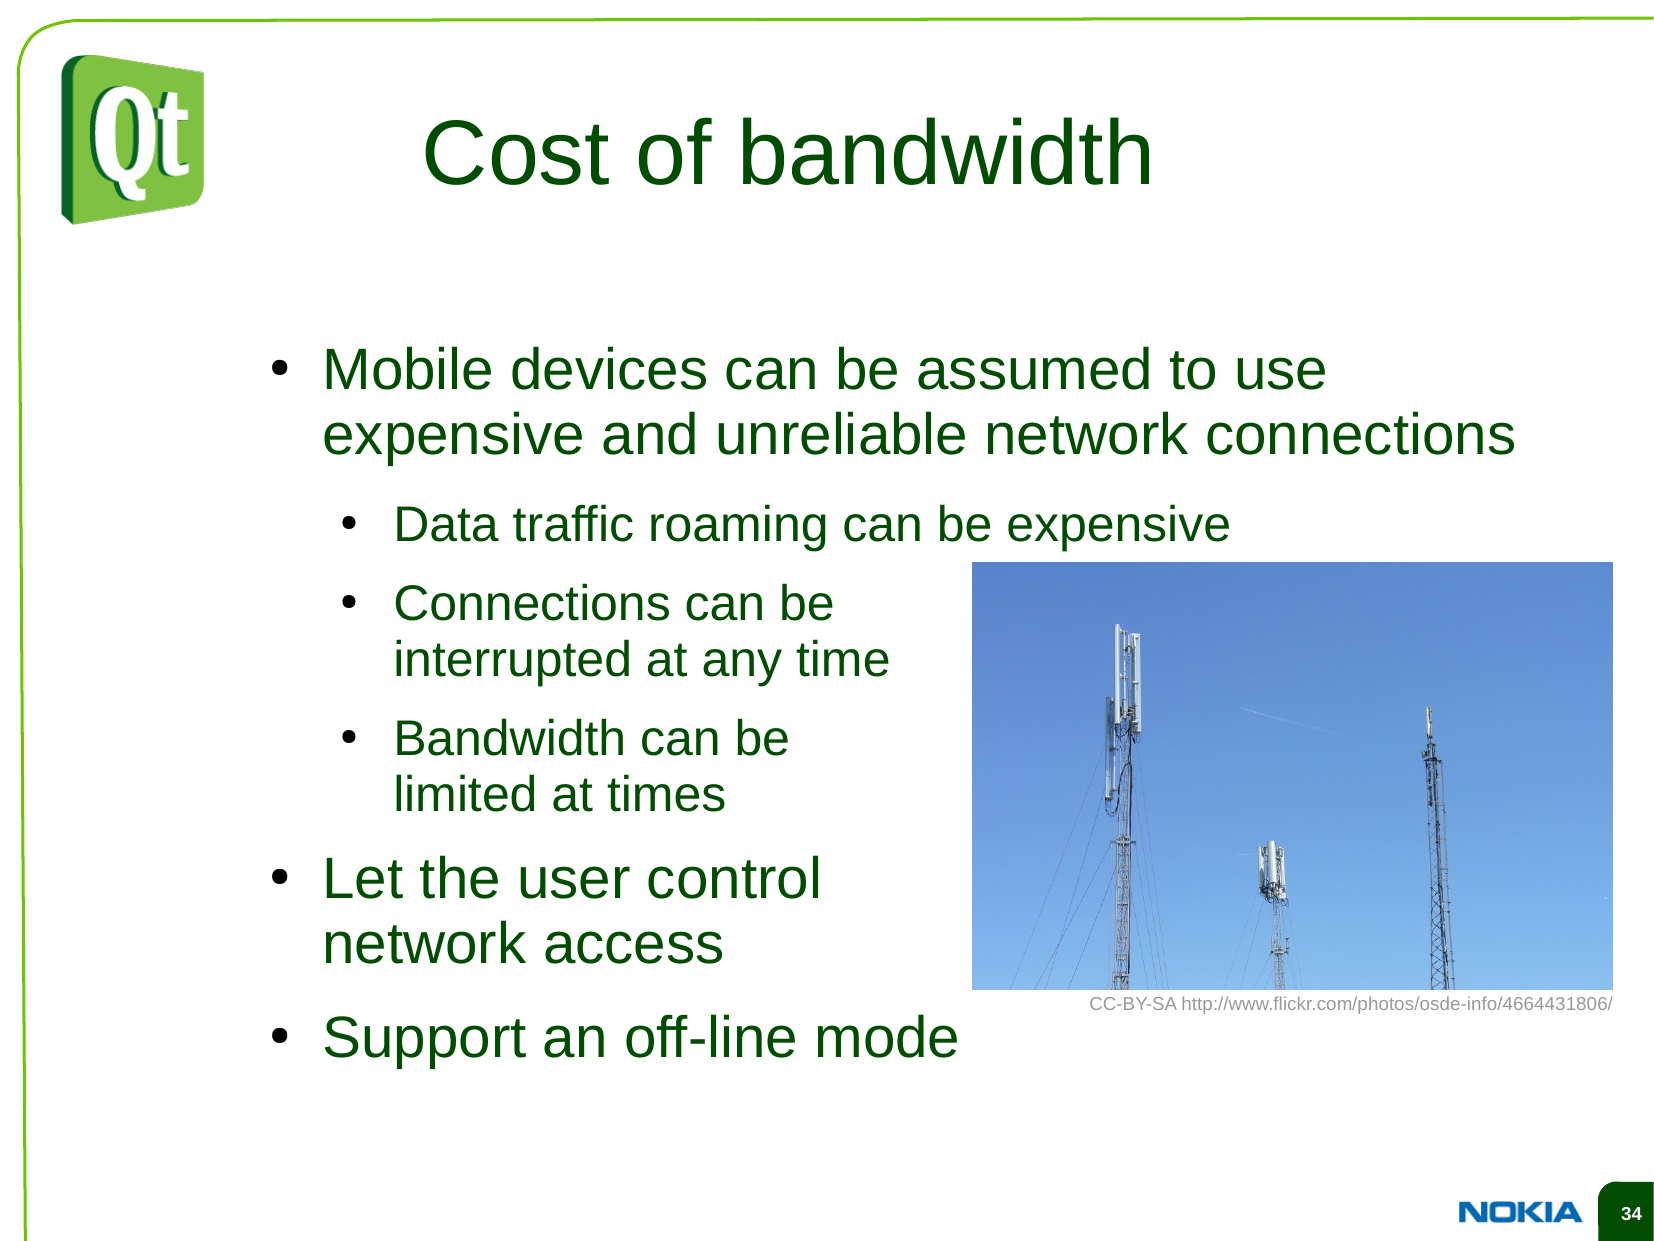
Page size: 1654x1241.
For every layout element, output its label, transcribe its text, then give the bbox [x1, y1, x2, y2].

picture [1459, 1201, 1583, 1223]
picture [972, 562, 1613, 990]
list Mobile devices can be assumed to use expensive and unreliable network connections Data traffic roaming can be expensive Connections can be interrupted at any time Bandwidth can be limited at times Let the user control network access Support an off-line mode [251, 336, 1571, 1141]
text_box CC-BY-SA http://www.flickr.com/photos/osde-info/4664431806/ [1074, 985, 1628, 1022]
picture [61, 55, 204, 225]
title Cost of bandwidth [251, 56, 1327, 250]
